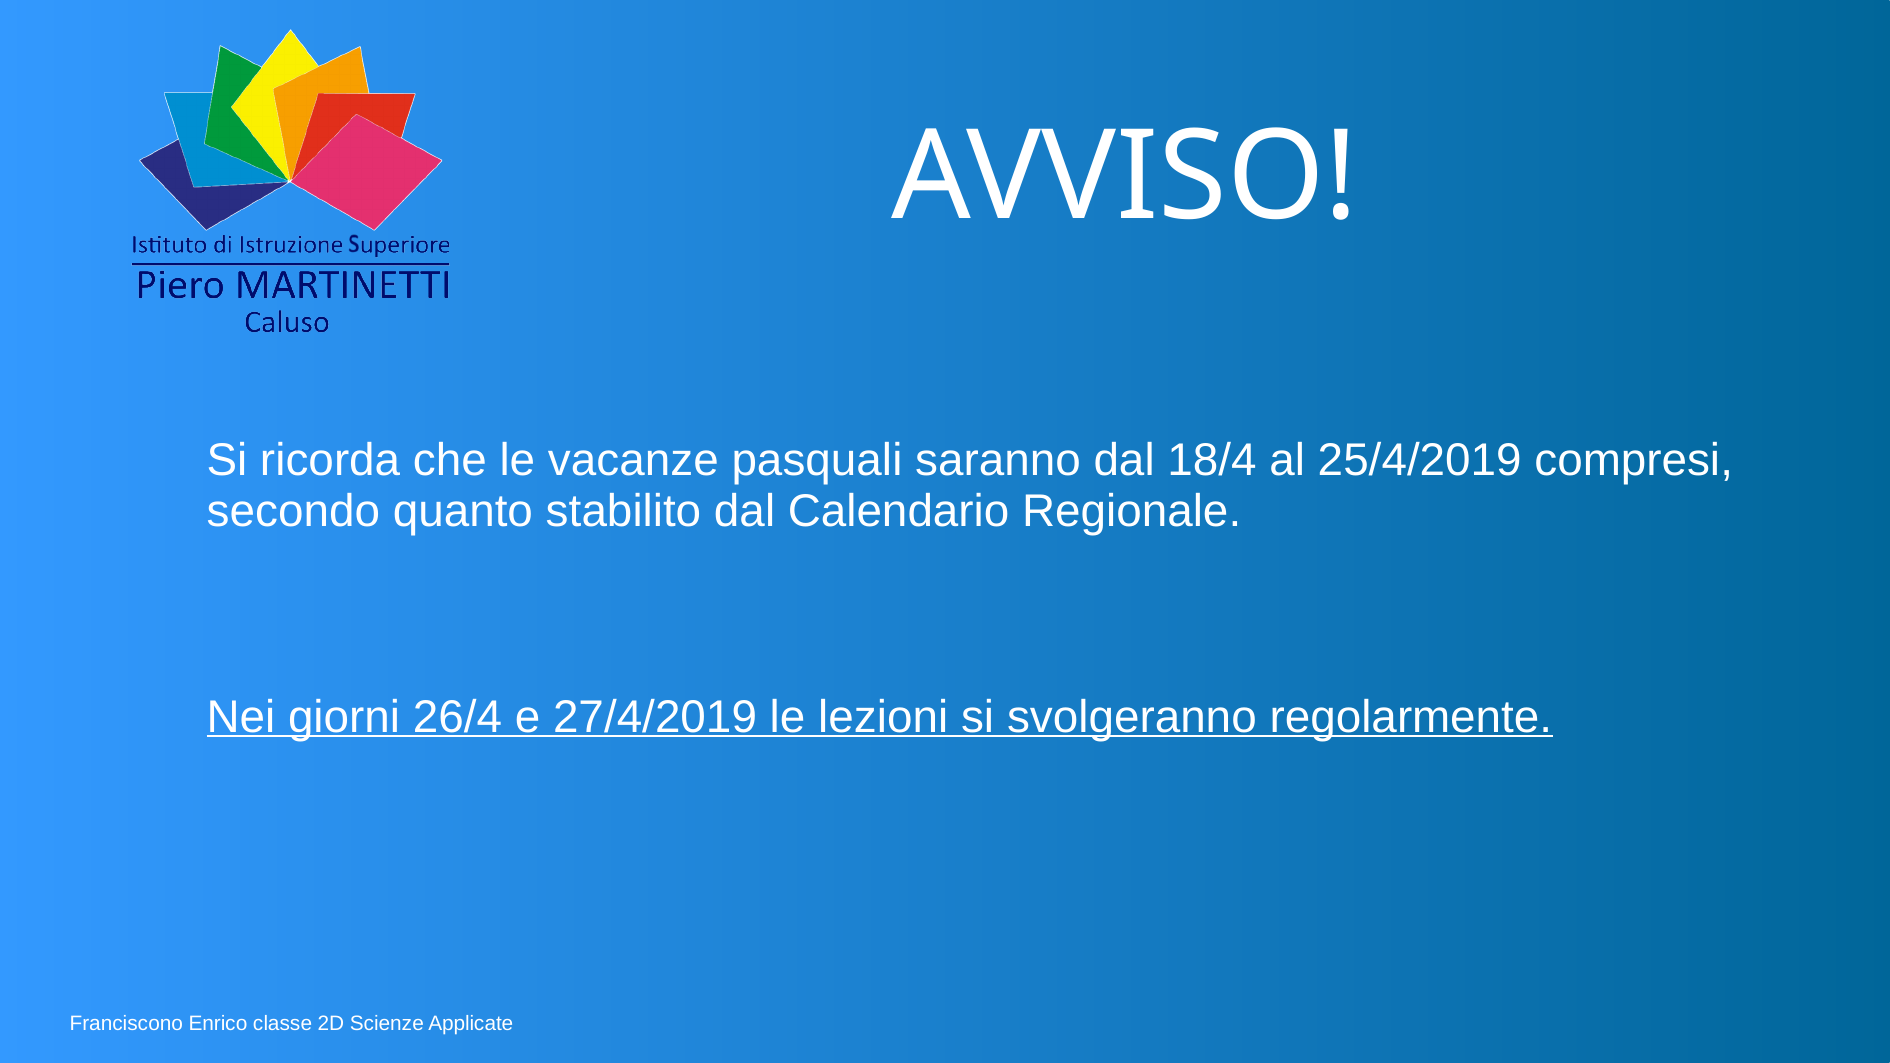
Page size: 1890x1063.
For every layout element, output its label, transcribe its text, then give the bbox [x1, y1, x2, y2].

text_box Franciscono Enrico classe 2D Scienze Applicate [54, 1004, 628, 1063]
picture [0, 23, 591, 355]
text_box Si ricorda che le vacanze pasquali saranno dal 18/4 al 25/4/2019 compresi, secondo quanto stabilito dal Calendario Regionale. Nei giorni 26/4 e 27/4/2019 le lezioni si svolgeranno regolarmente. [191, 426, 1756, 1031]
text_box AVVISO! [475, 77, 1775, 237]
